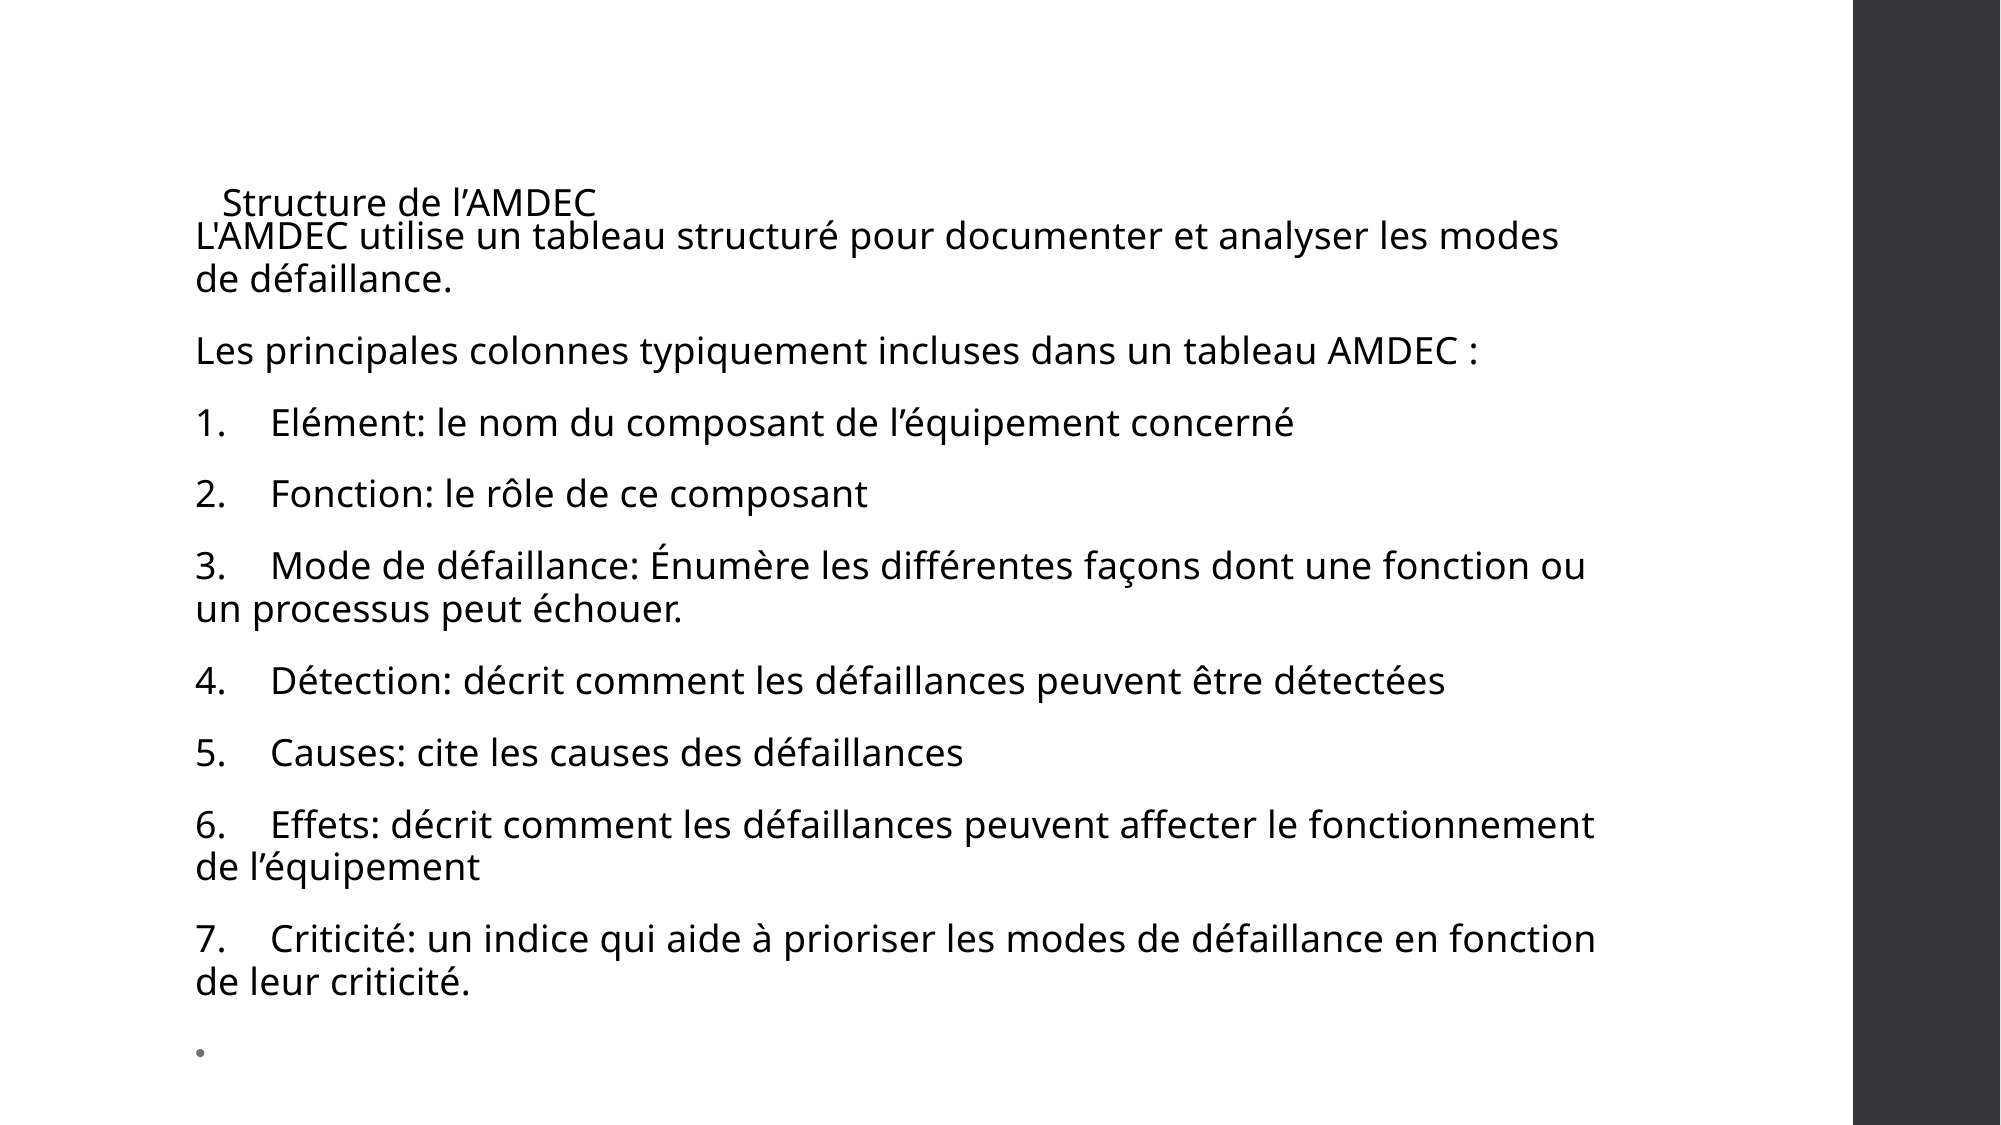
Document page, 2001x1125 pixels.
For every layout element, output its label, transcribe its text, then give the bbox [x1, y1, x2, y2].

title Structure de l’AMDEC [206, 60, 1797, 278]
list L'AMDEC utilise un tableau structuré pour documenter et analyser les modes de défaillance. Les principales colonnes typiquement incluses dans un tableau AMDEC : 1. Elément: le nom du composant de l’équipement concerné 2. Fonction: le rôle de ce composant 3. Mode de défaillance: Énumère les différentes façons dont une fonction ou un processus peut échouer. 4. Détection: décrit comment les défaillances peuvent être détectées 5. Causes: cite les causes des défaillances 6. Effets: décrit comment les défaillances peuvent affecter le fonctionnement de l’équipement 7. Criticité: un indice qui aide à prioriser les modes de défaillance en fonction de leur criticité. [180, 133, 1617, 1111]
